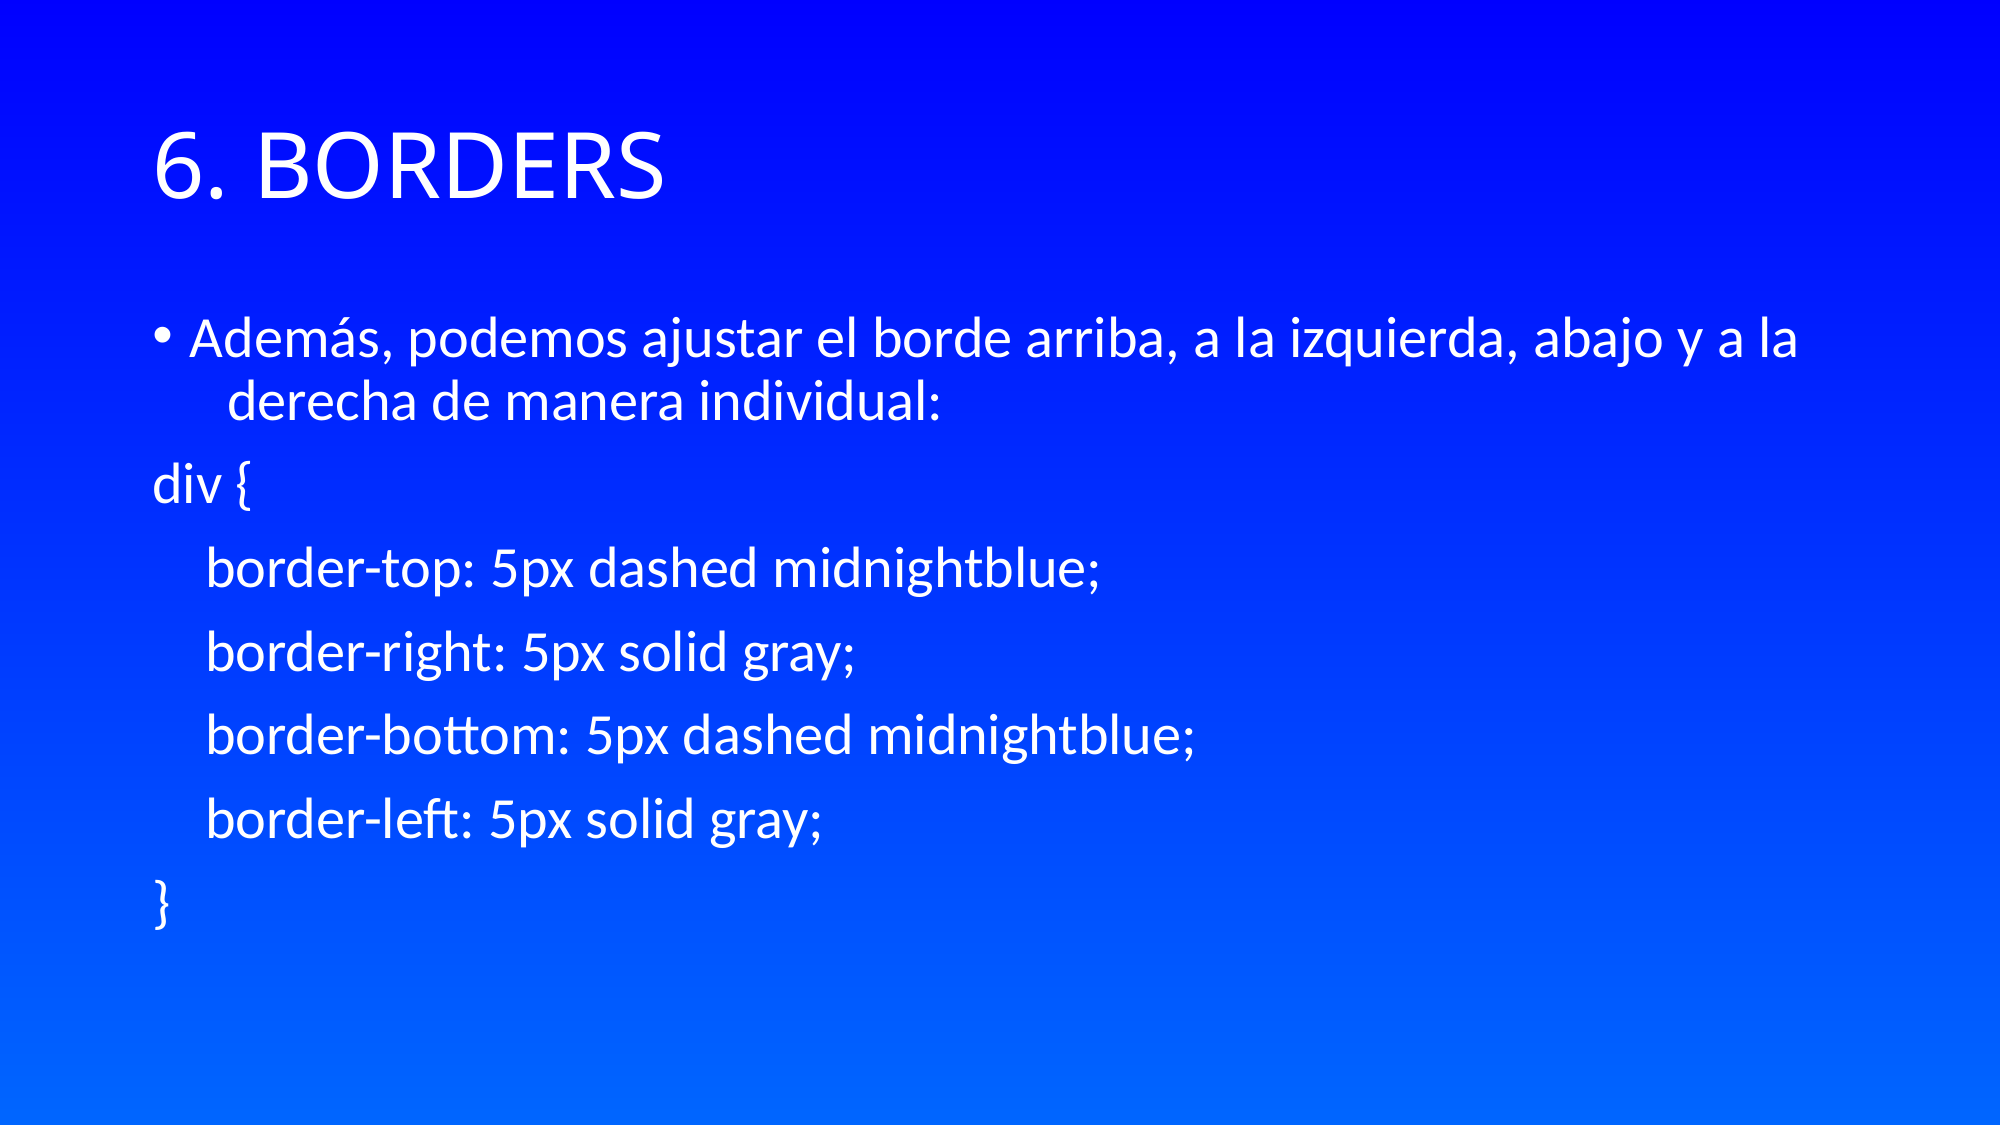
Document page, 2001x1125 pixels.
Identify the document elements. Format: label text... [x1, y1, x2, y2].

title 6. BORDERS [137, 59, 1863, 278]
list Además, podemos ajustar el borde arriba, a la izquierda, abajo y a la derecha de manera individual: div { border-top: 5px dashed midnightblue; border-right: 5px solid gray; border-bottom: 5px dashed midnightblue; border-left: 5px solid gray; } [137, 299, 1863, 1014]
